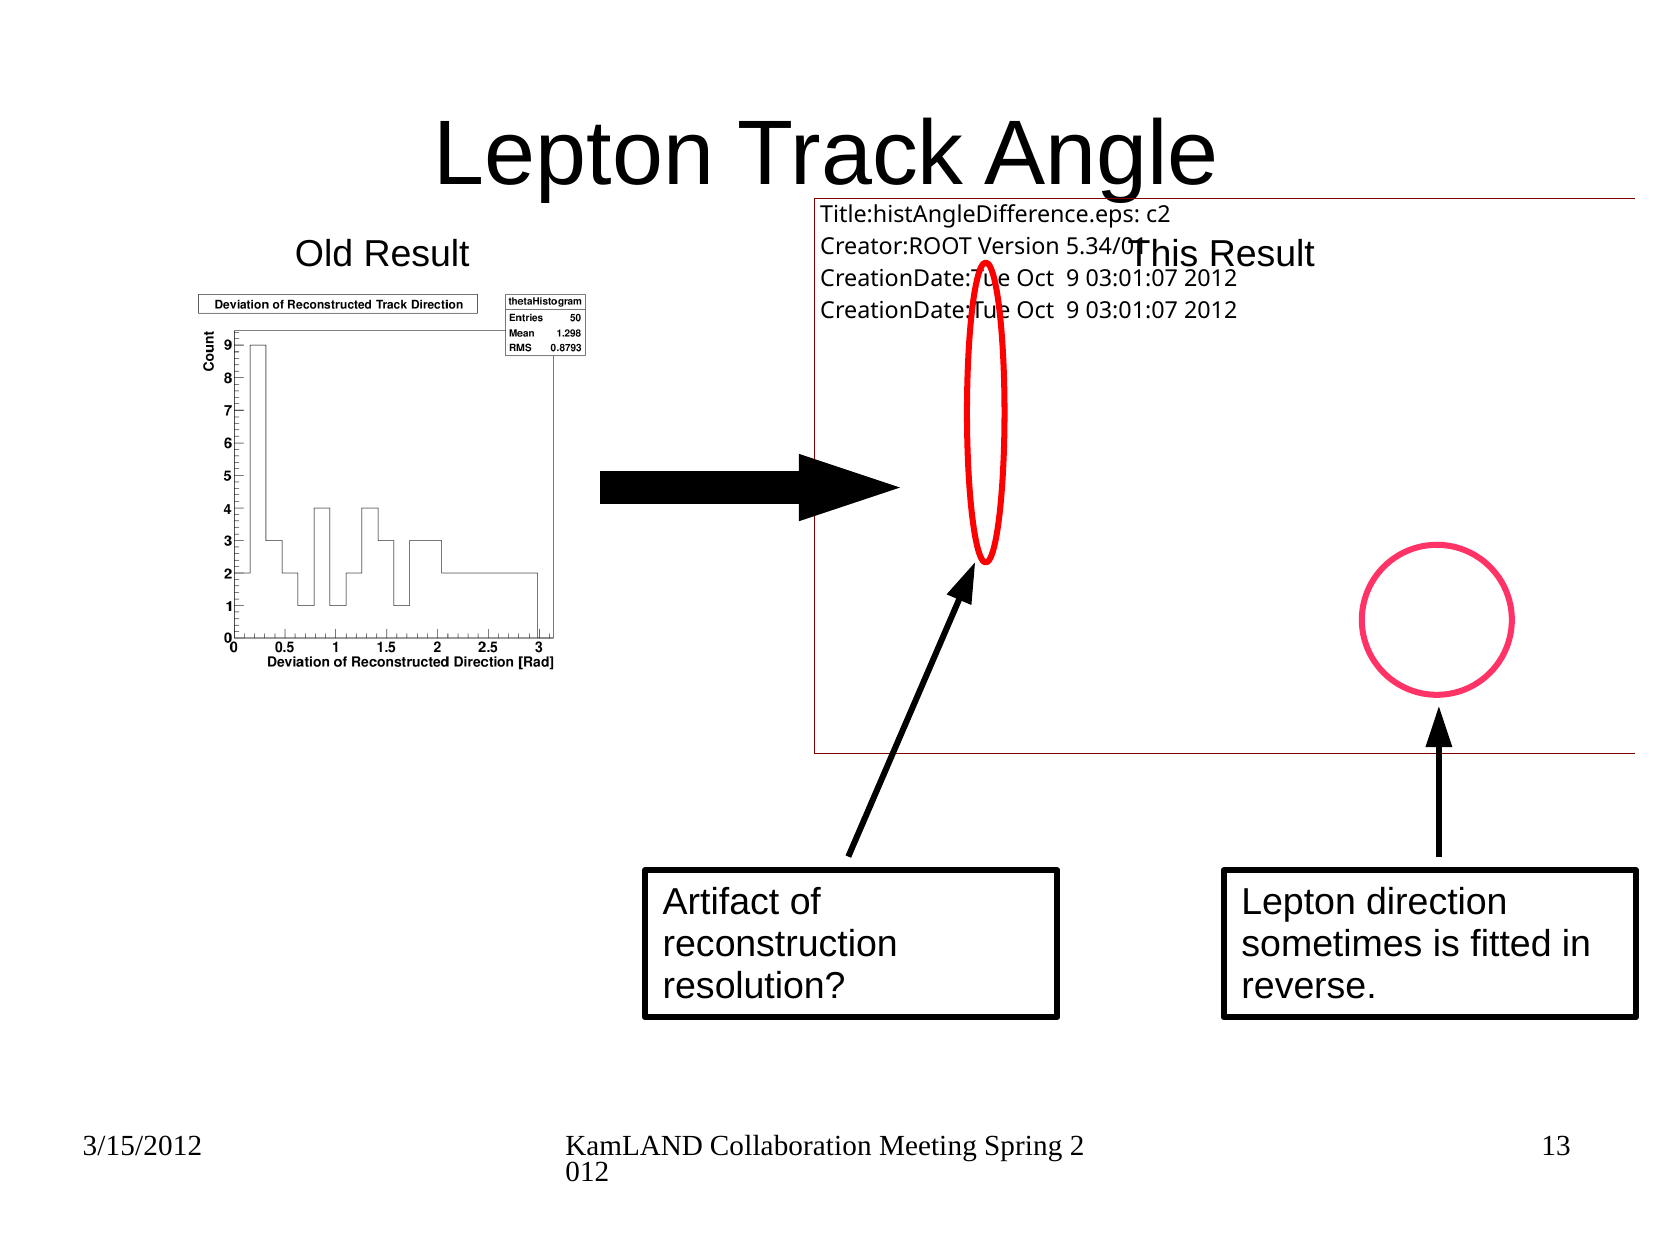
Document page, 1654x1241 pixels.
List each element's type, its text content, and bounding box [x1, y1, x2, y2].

picture [194, 292, 593, 676]
picture [812, 196, 1635, 754]
text_box This Result [1112, 225, 1338, 282]
text_box Lepton direction sometimes is fitted in reverse. [1223, 870, 1637, 1018]
title Lepton Track Angle [82, 49, 1571, 257]
text_box Artifact of reconstruction resolution? [644, 870, 1058, 1018]
text_box Old Result [280, 225, 506, 282]
text_box [1361, 544, 1512, 695]
